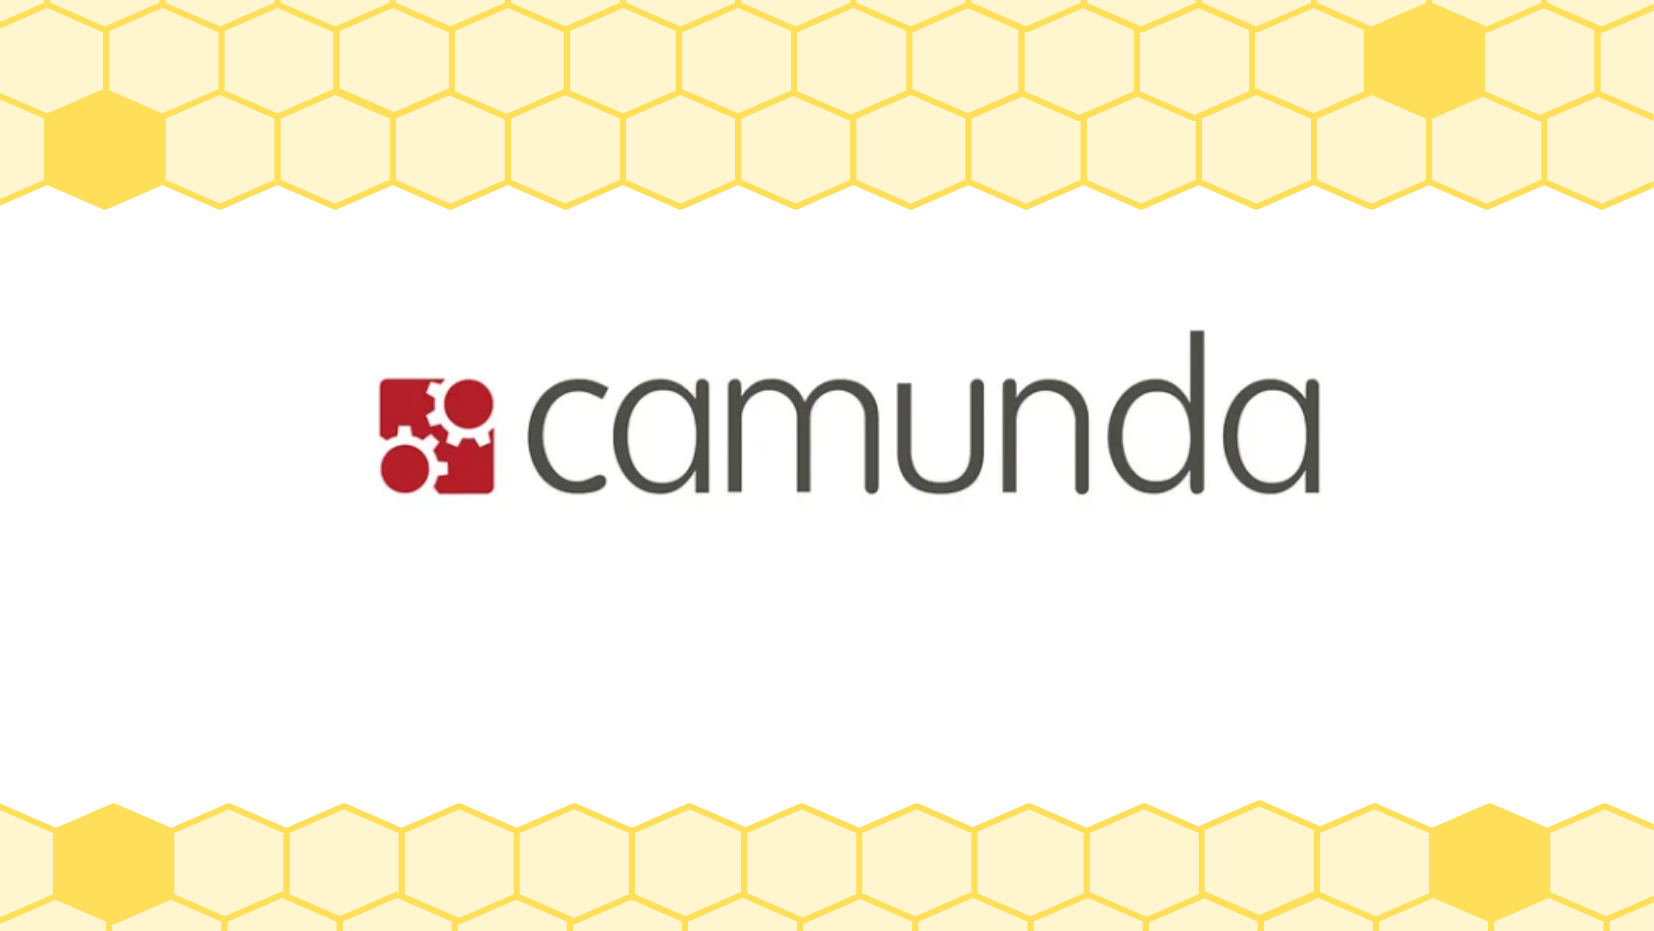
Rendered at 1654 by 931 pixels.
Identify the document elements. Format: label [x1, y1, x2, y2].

picture [354, 325, 1383, 532]
